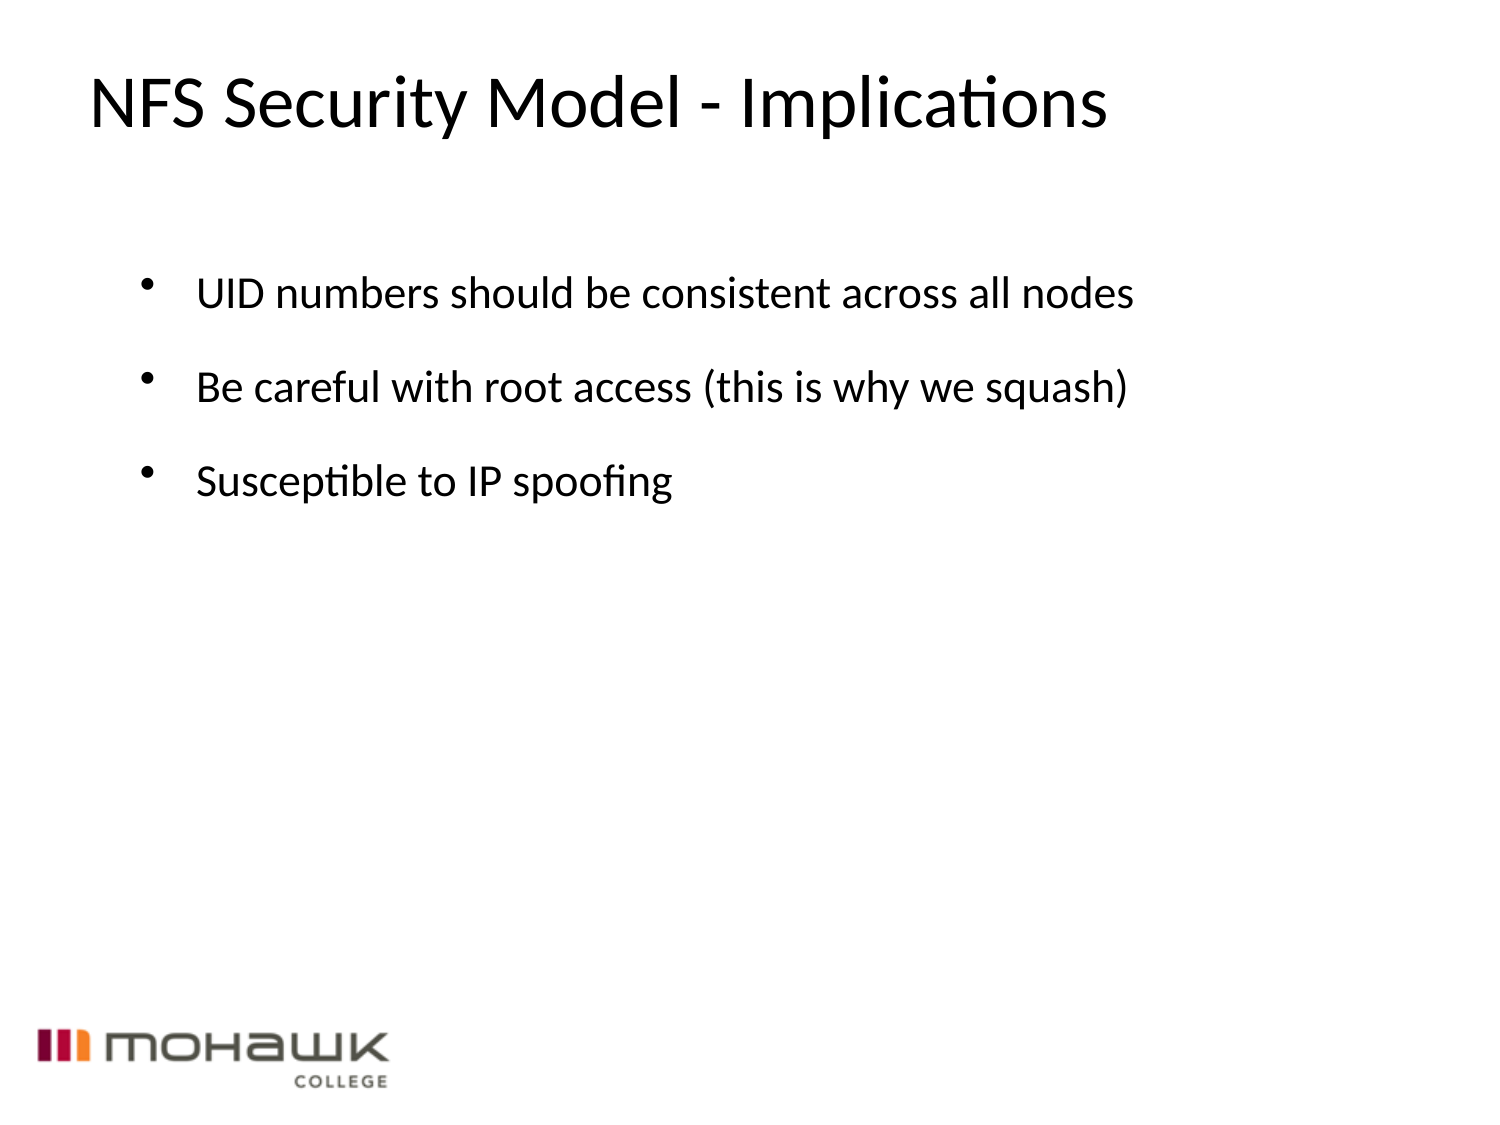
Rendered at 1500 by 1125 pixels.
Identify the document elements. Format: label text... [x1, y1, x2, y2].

text_box UID numbers should be consistent across all nodes Be careful with root access (this is why we squash) Susceptible to IP spoofing [124, 227, 1438, 725]
picture [5, 1000, 422, 1118]
text_box NFS Security Model - Implications [75, 45, 1425, 233]
